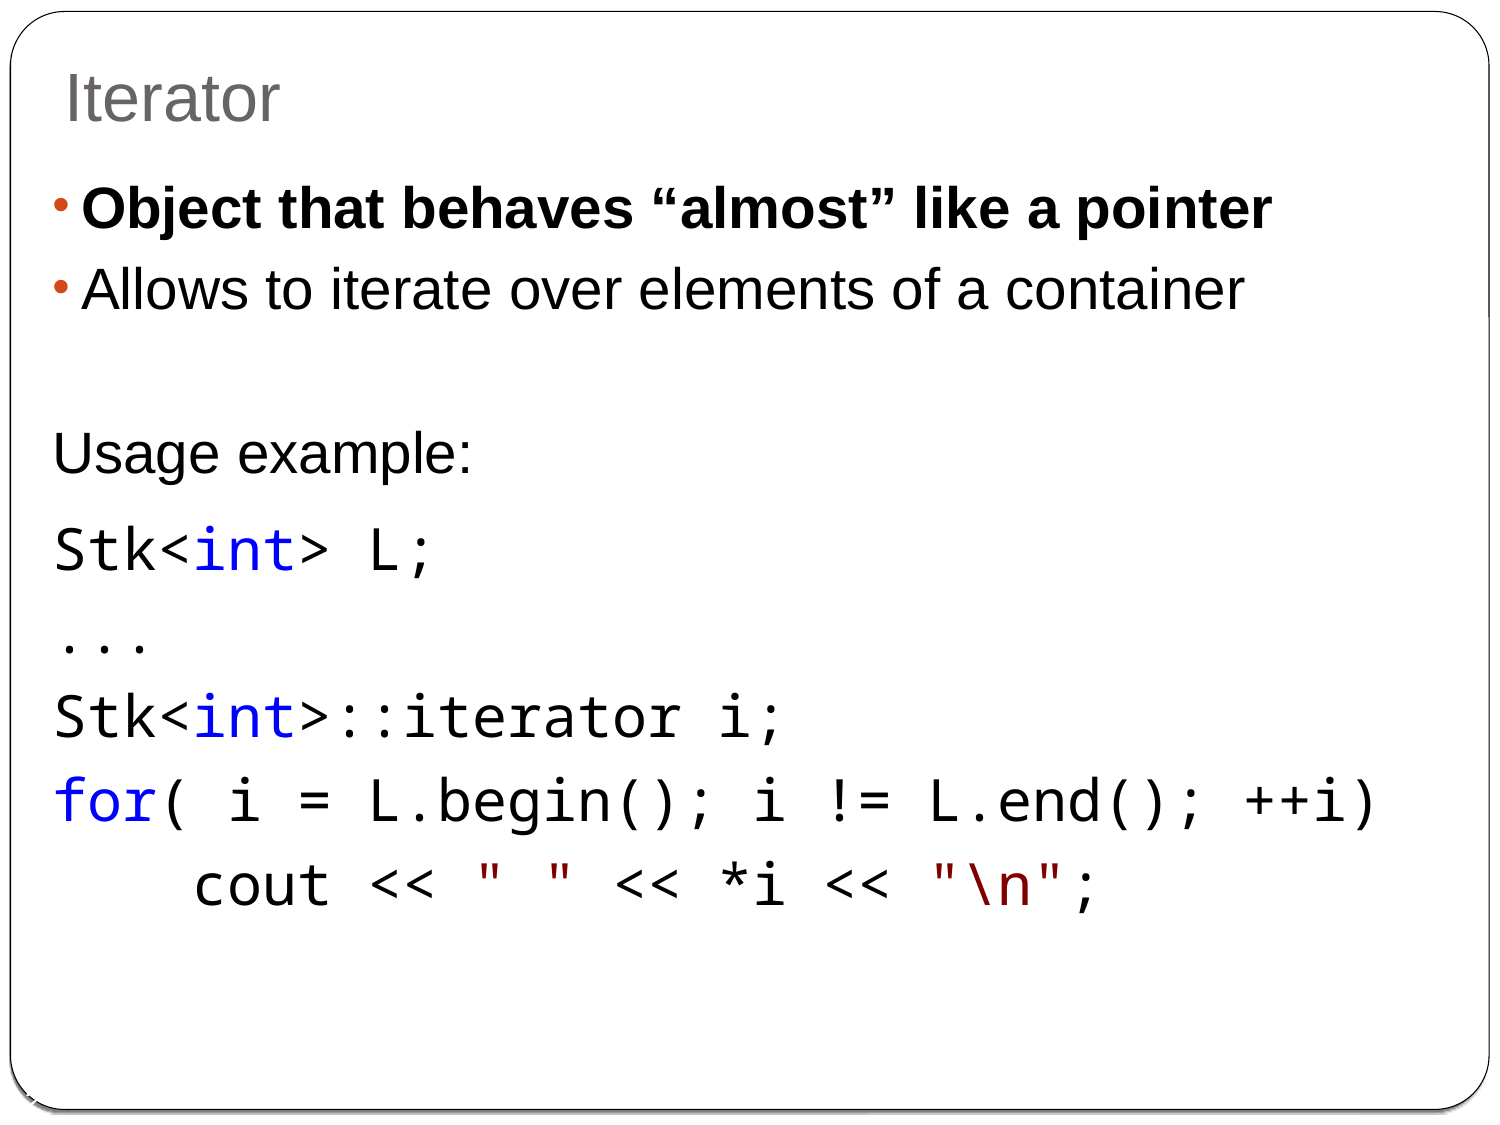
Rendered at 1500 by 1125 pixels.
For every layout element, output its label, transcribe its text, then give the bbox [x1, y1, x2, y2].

slide_number <number> [0, 1074, 50, 1125]
title Iterator [50, 45, 1450, 150]
list Object that behaves “almost” like a pointer Allows to iterate over elements of a container Usage example: Stk<int> L; ... Stk<int>::iterator i; for( i = L.begin(); i != L.end(); ++i) cout << " " << *i << "\n"; [37, 162, 1463, 1088]
